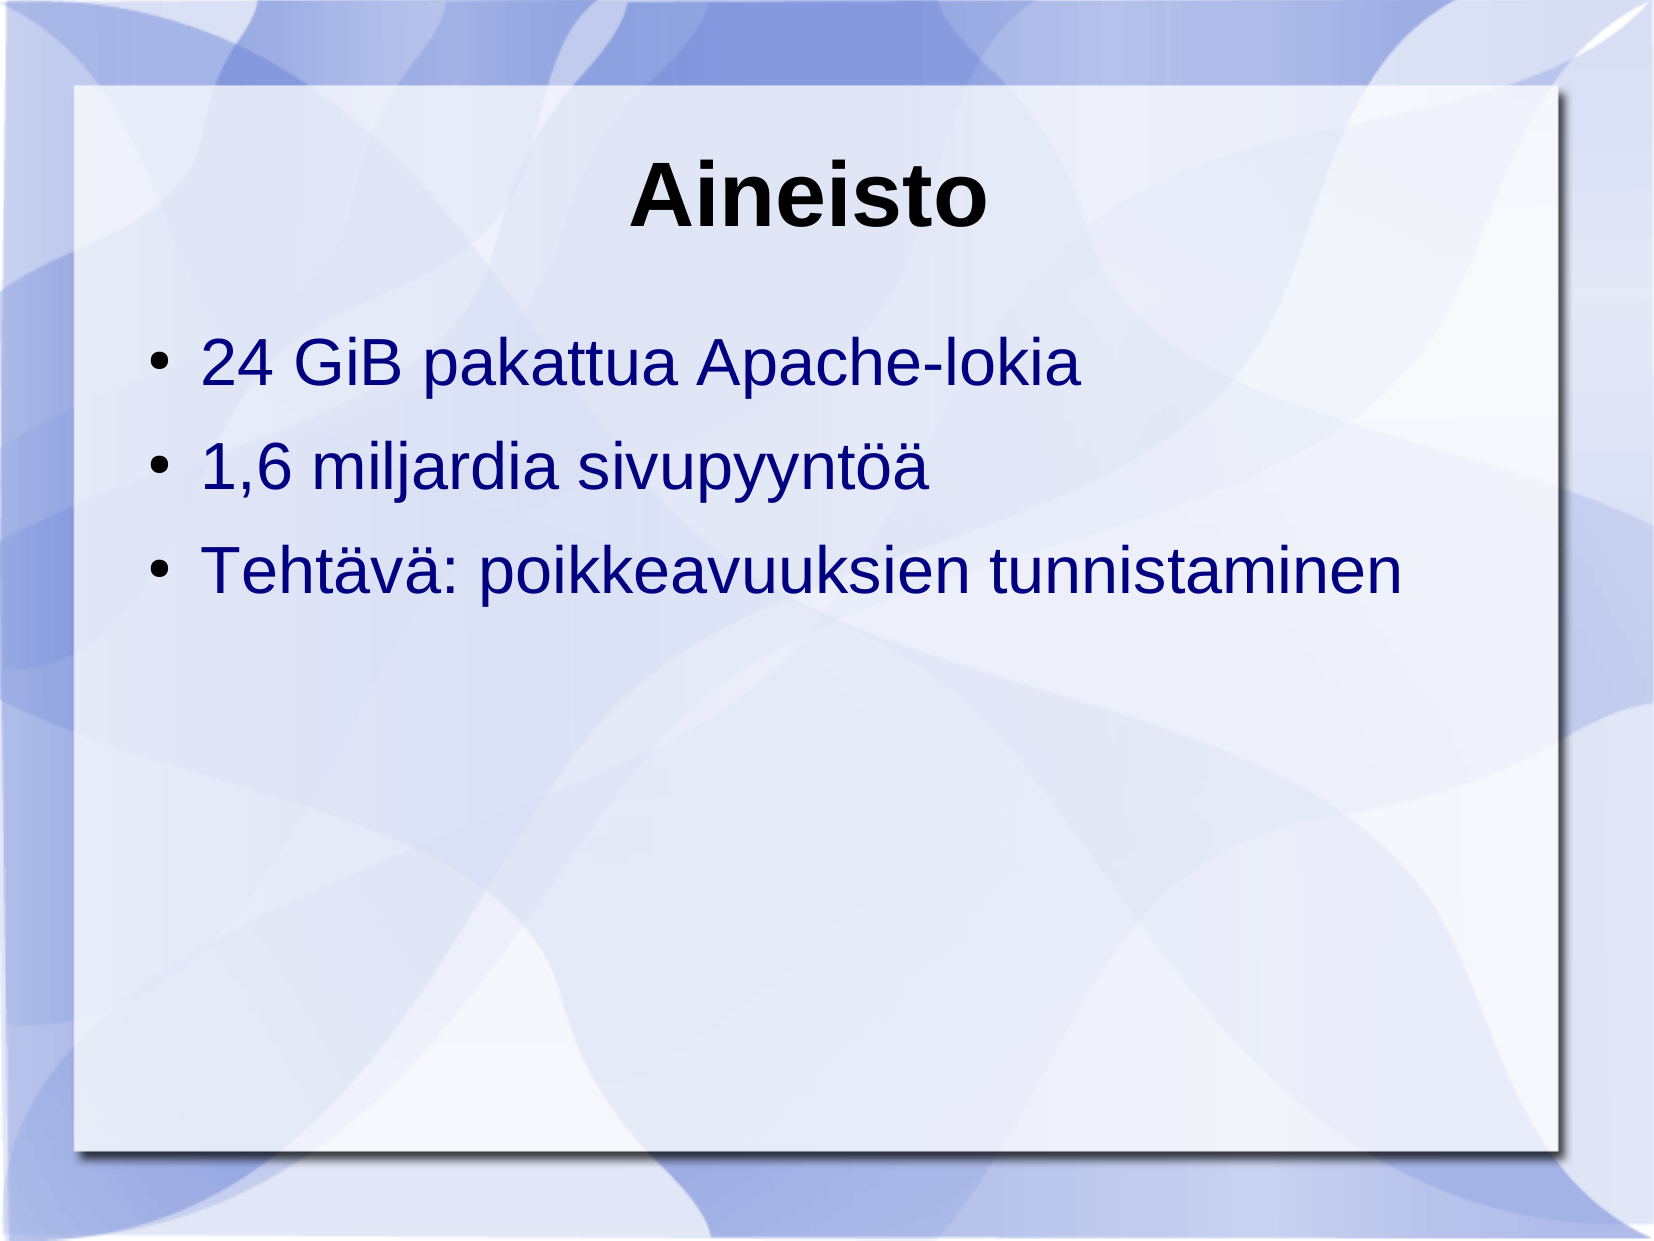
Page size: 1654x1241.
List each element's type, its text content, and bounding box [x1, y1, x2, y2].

picture [0, 0, 1654, 1241]
title Aineisto [82, 90, 1536, 298]
list 24 GiB pakattua Apache-lokia 1,6 miljardia sivupyyntöä Tehtävä: poikkeavuuksien tunnistaminen [129, 324, 1489, 975]
